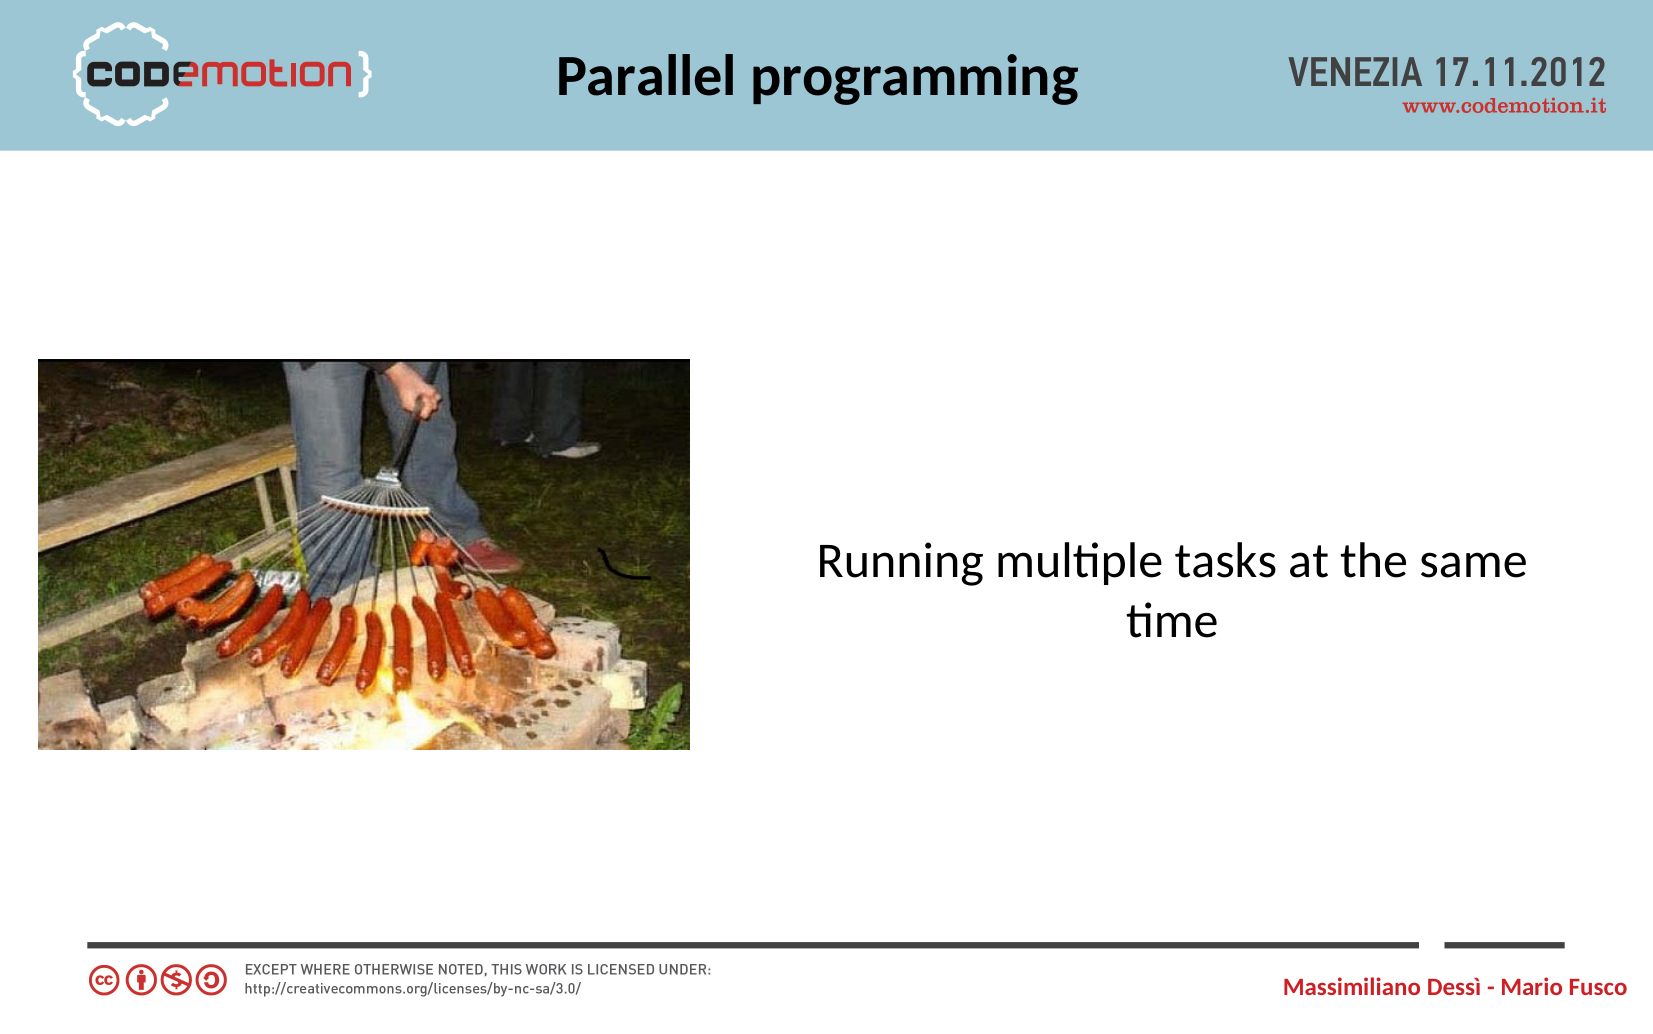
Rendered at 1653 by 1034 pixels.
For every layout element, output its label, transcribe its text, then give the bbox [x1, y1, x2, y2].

text_box Running multiple tasks at the same time [774, 450, 1571, 655]
picture [0, 0, 1653, 1034]
text_box Parallel programming [390, 30, 1246, 125]
